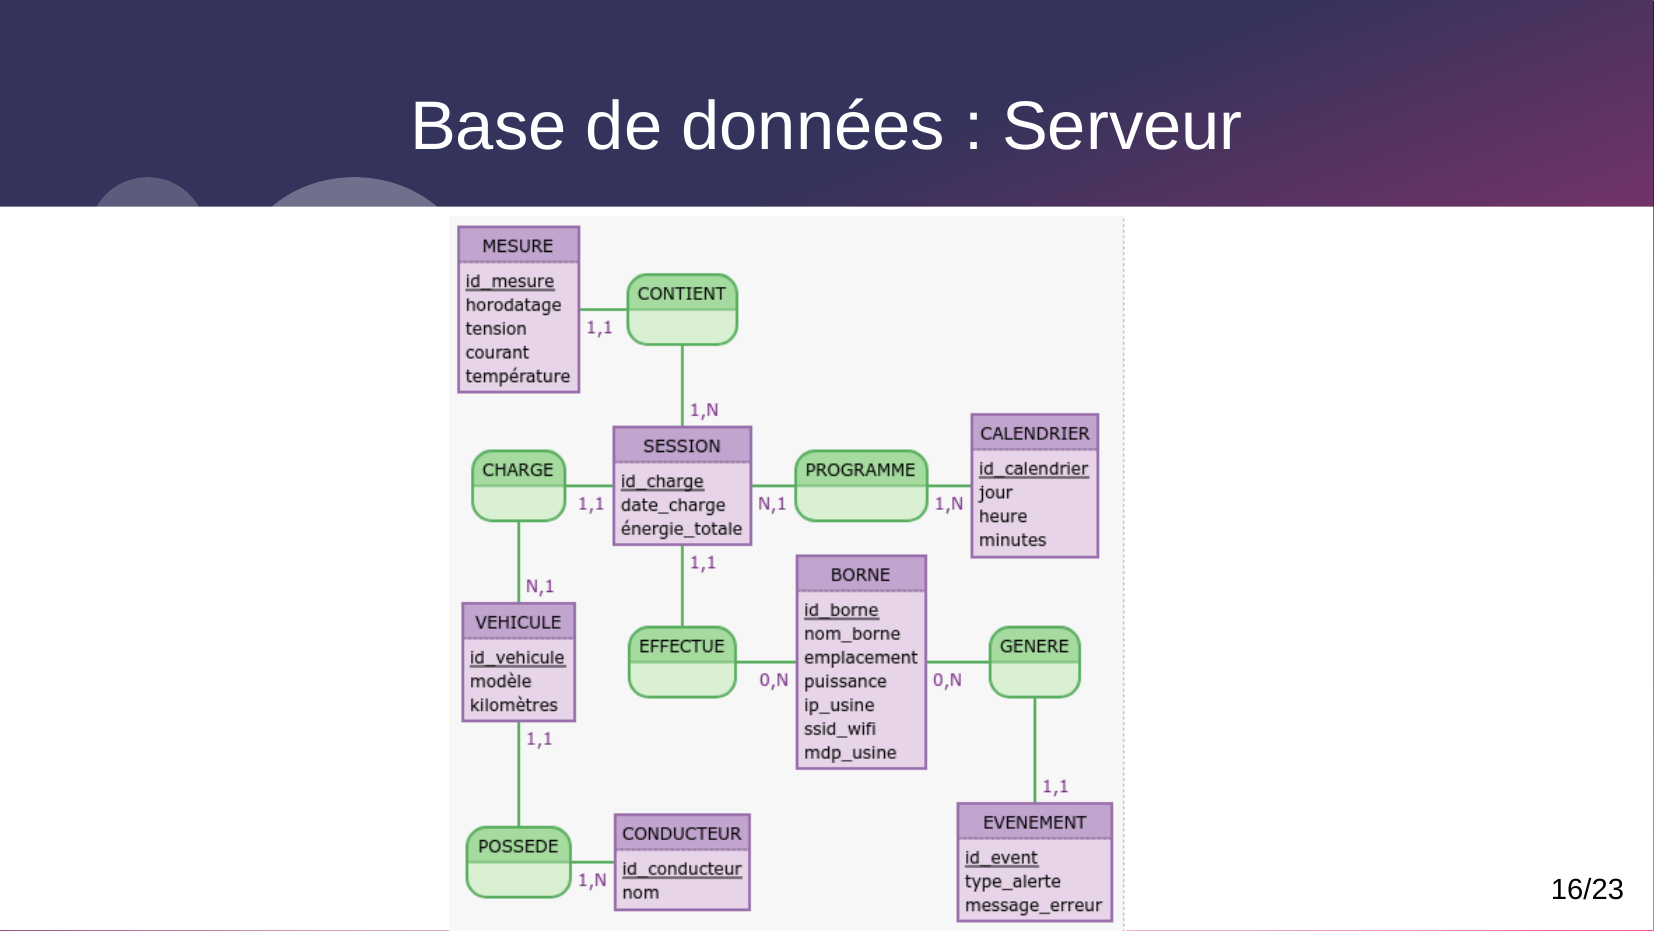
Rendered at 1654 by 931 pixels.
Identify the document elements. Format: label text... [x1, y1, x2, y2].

picture [449, 216, 1126, 931]
title Base de données : Serveur [88, 44, 1565, 207]
